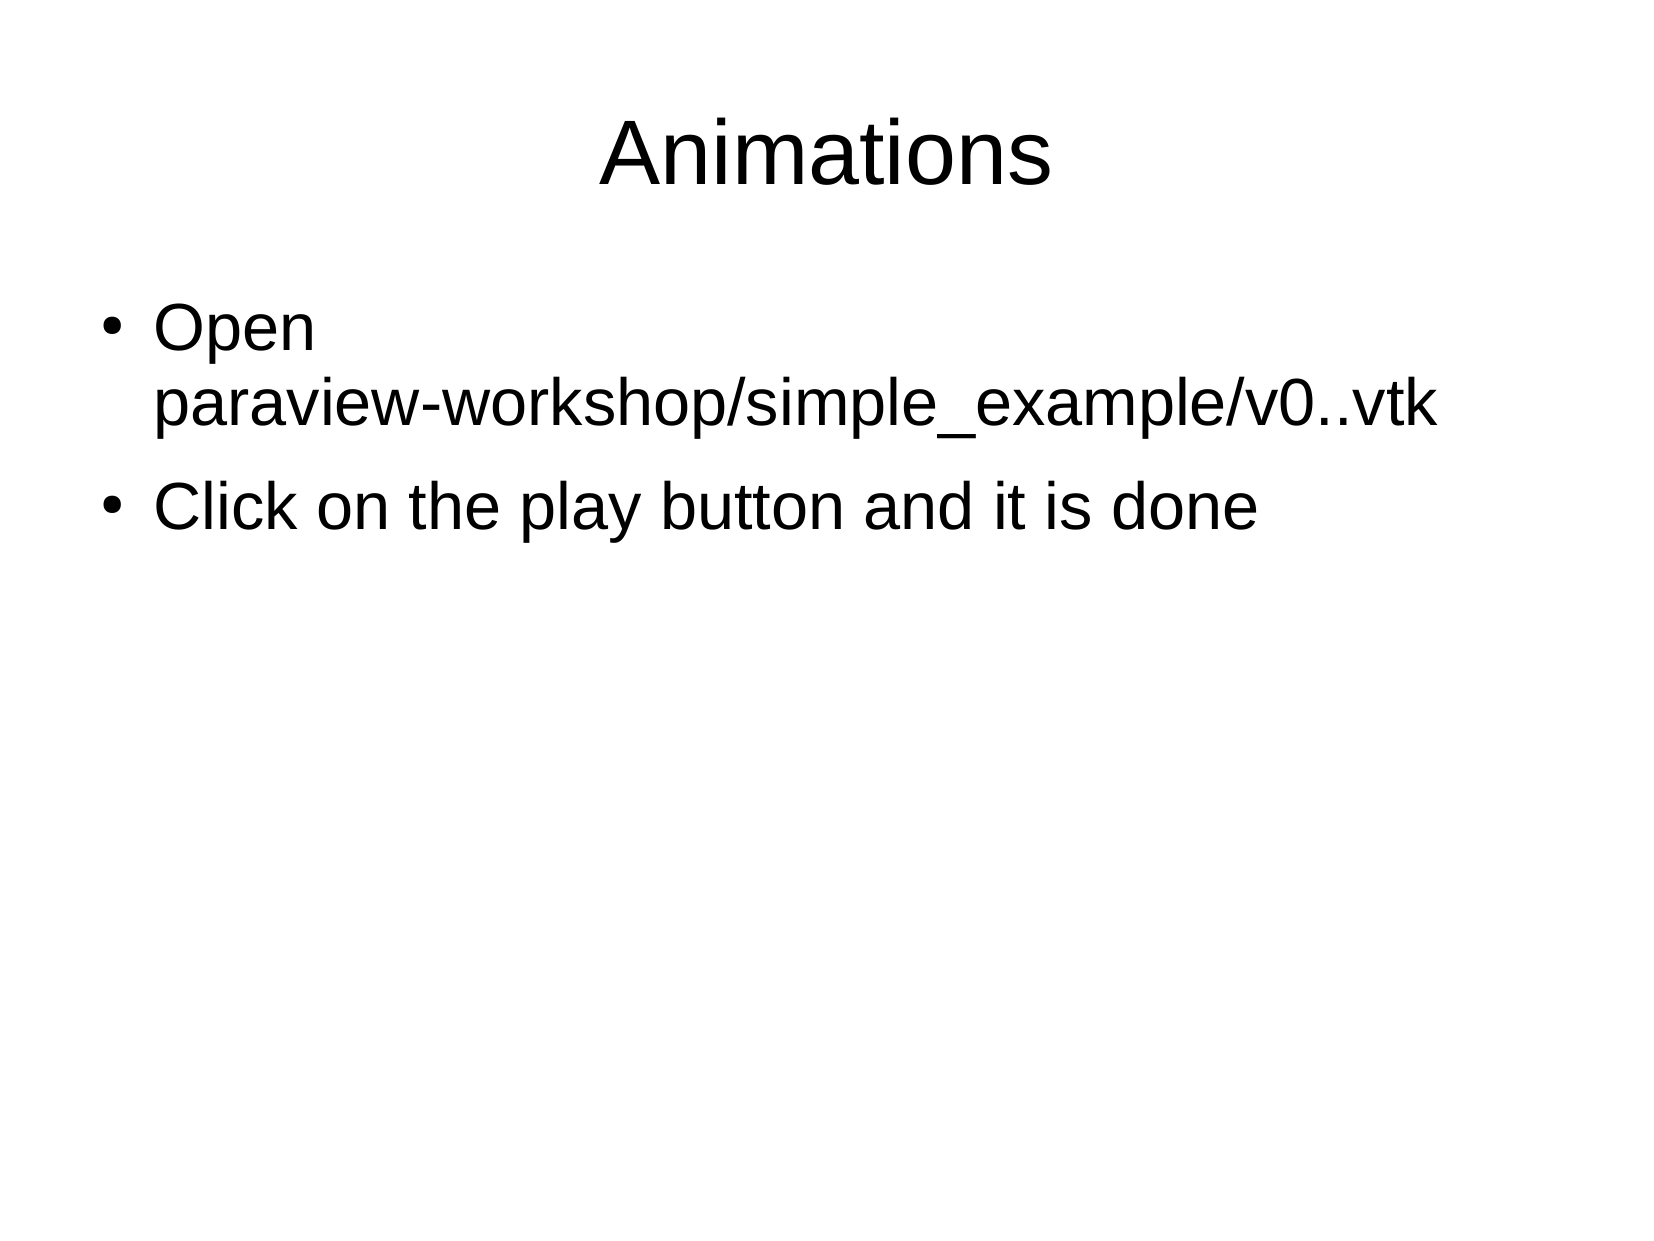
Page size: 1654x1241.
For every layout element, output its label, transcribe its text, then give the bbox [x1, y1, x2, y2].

list Open paraview-workshop/simple_example/v0..vtk Click on the play button and it is done [82, 290, 1571, 1010]
title Animations [82, 49, 1571, 257]
